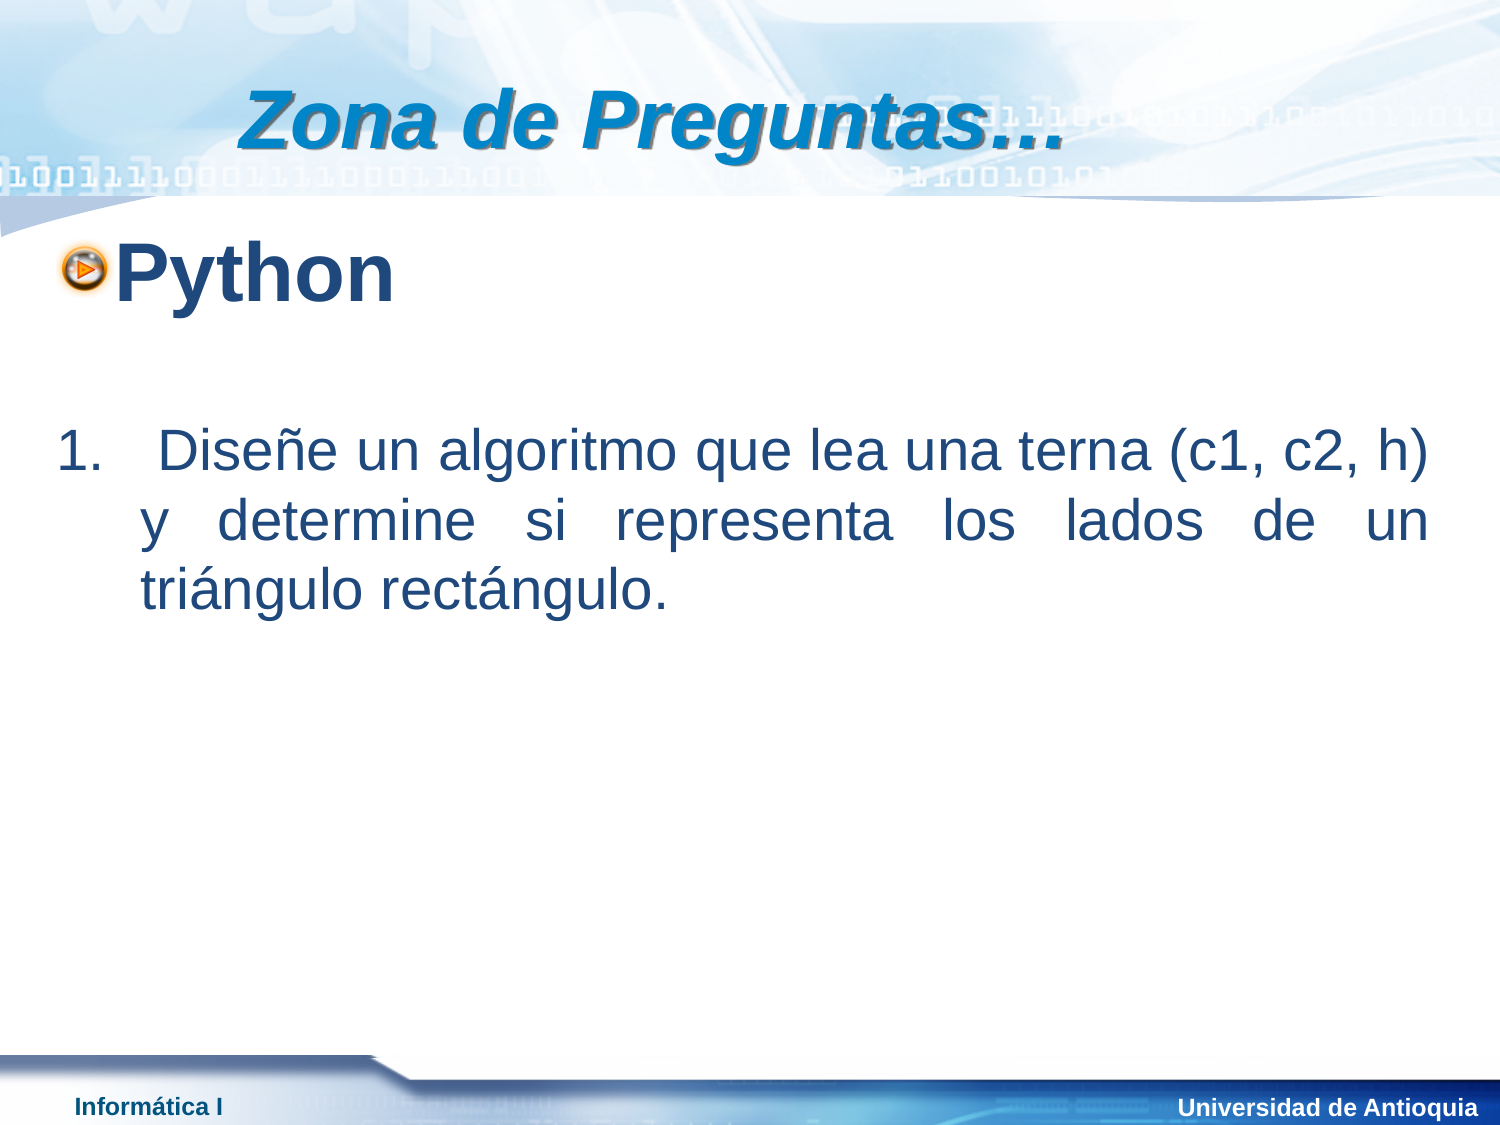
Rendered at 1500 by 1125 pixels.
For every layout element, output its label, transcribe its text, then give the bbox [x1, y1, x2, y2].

picture [0, 0, 1500, 196]
picture [0, 1055, 1500, 1125]
list Python Diseñe un algoritmo que lea una terna (c1, c2, h) y determine si representa los lados de un triángulo rectángulo. [41, 210, 1447, 811]
title Zona de Preguntas… [224, 57, 1438, 150]
